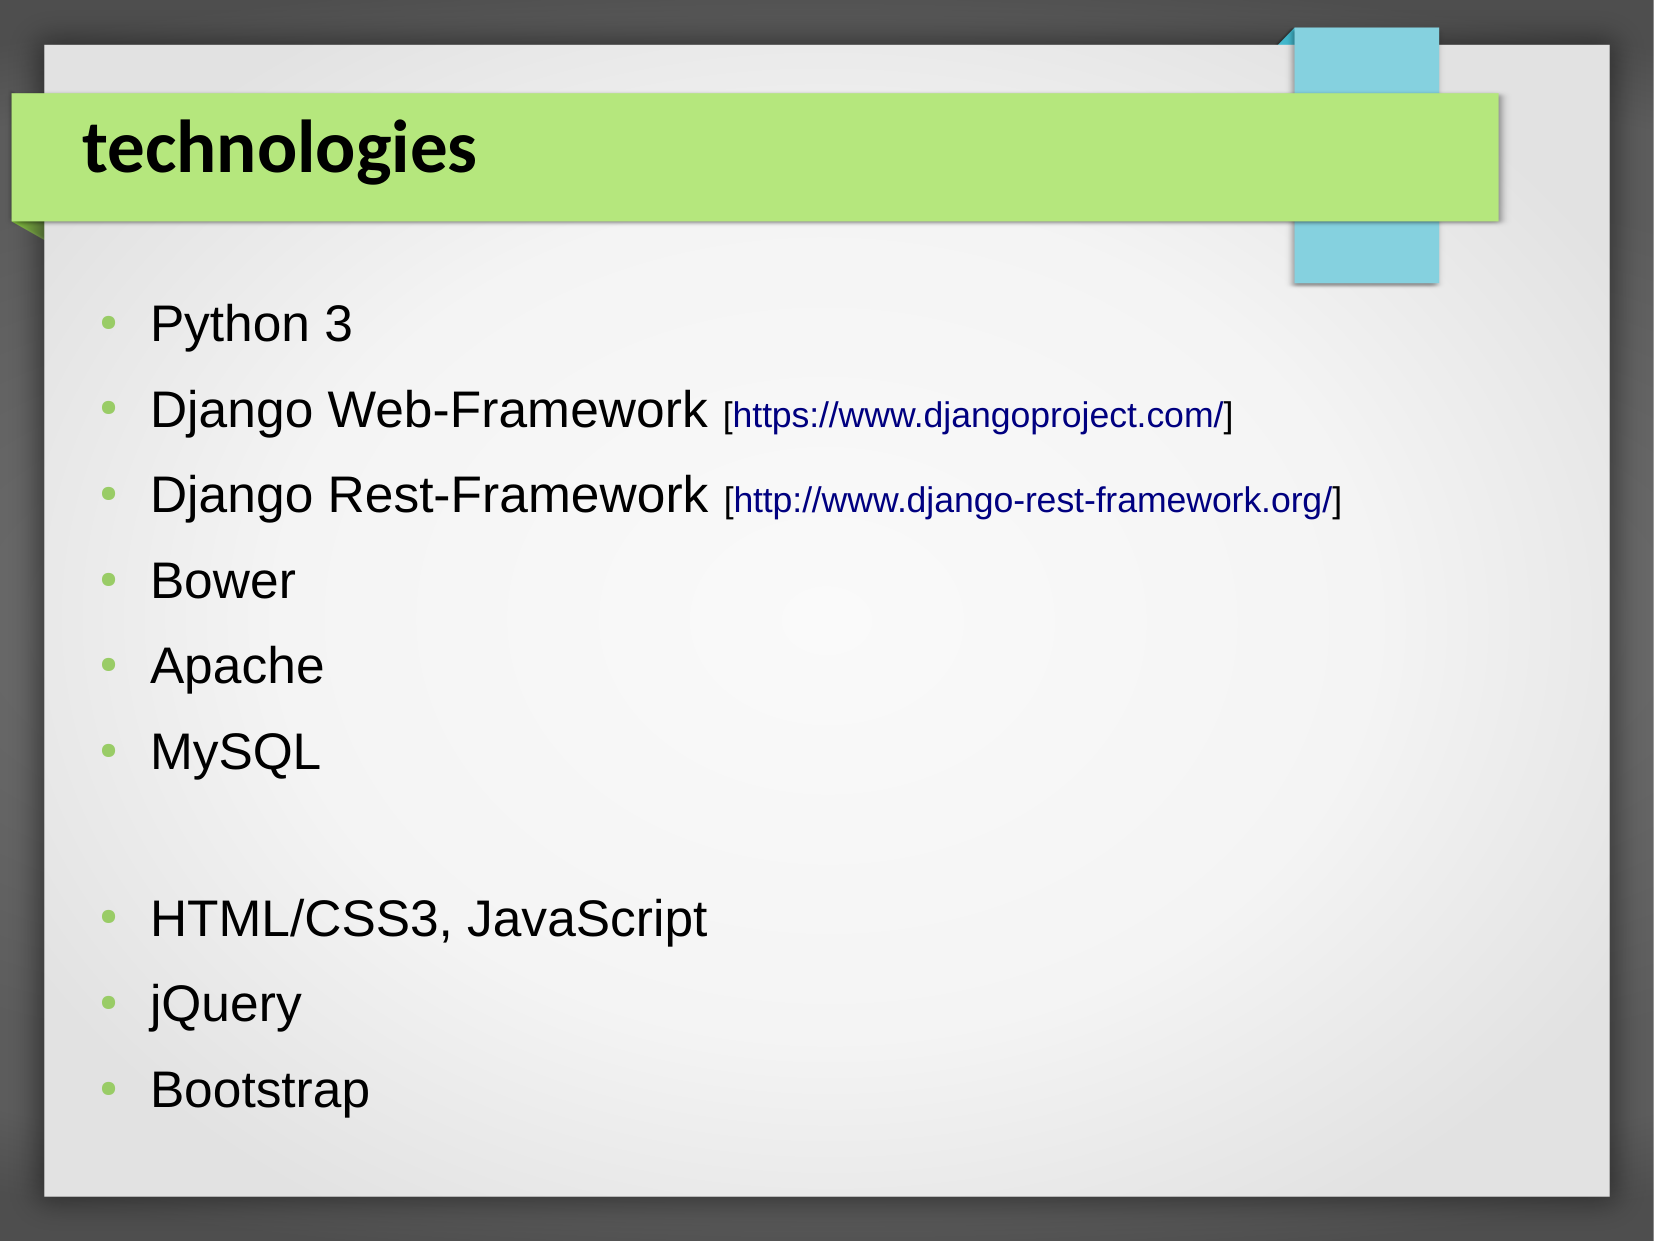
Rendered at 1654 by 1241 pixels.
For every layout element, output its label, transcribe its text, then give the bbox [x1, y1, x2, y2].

list Python 3 Django Web-Framework [https://www.djangoproject.com/] Django Rest-Framework [http://www.django-rest-framework.org/] Bower Apache MySQL HTML/CSS3, JavaScript jQuery Bootstrap [82, 295, 1571, 1126]
title technologies [82, 94, 1264, 213]
picture [0, 0, 1654, 1241]
